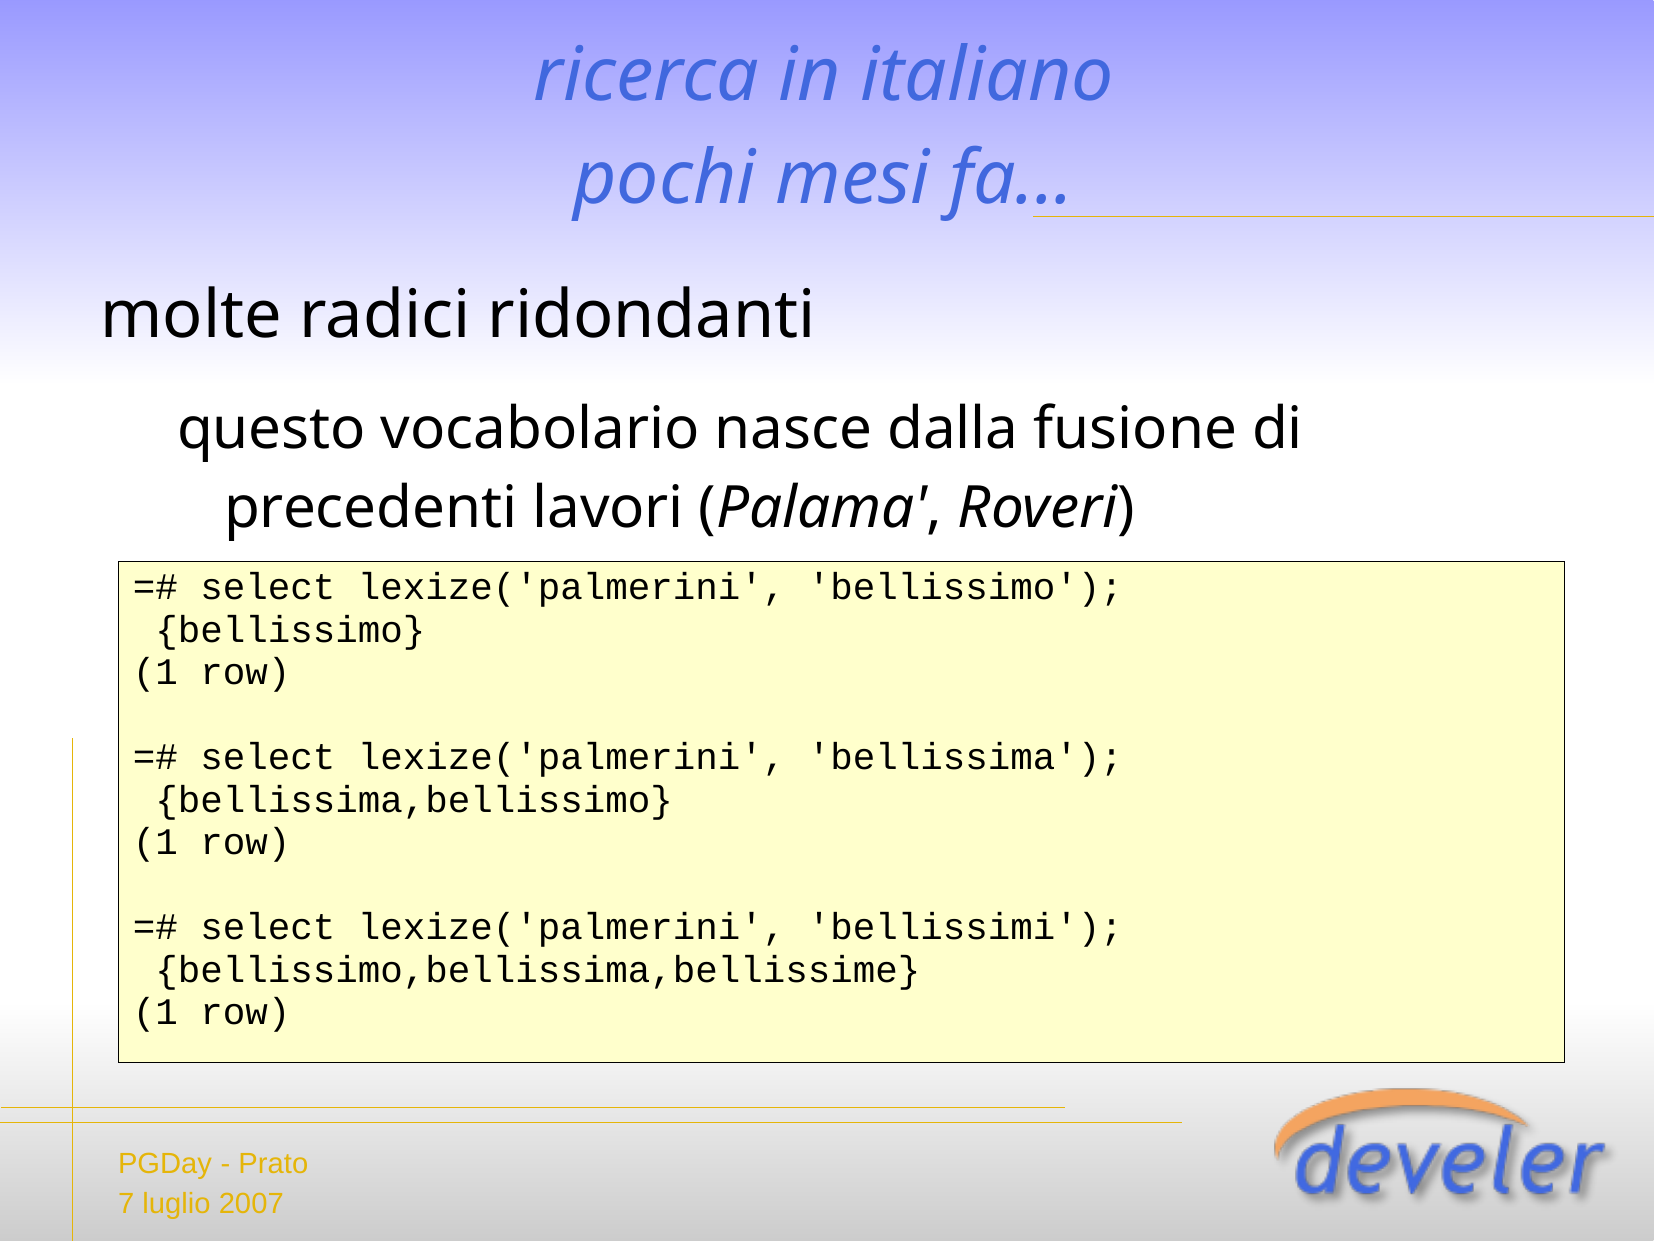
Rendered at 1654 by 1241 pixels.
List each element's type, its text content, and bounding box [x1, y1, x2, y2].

picture [1269, 1083, 1622, 1211]
list molte radici ridondanti questo vocabolario nasce dalla fusione di precedenti lavori (Palama', Roveri) [82, 265, 1571, 1078]
title ricerca in italiano pochi mesi fa... [82, 35, 1565, 211]
text_box =# select lexize('palmerini', 'bellissimo'); {bellissimo} (1 row) =# select lexize('palmerini', 'bellissima'); {bellissima,bellissimo} (1 row) =# select lexize('palmerini', 'bellissimi'); {bellissimo,bellissima,bellissime} (1 row) [118, 561, 1565, 1063]
